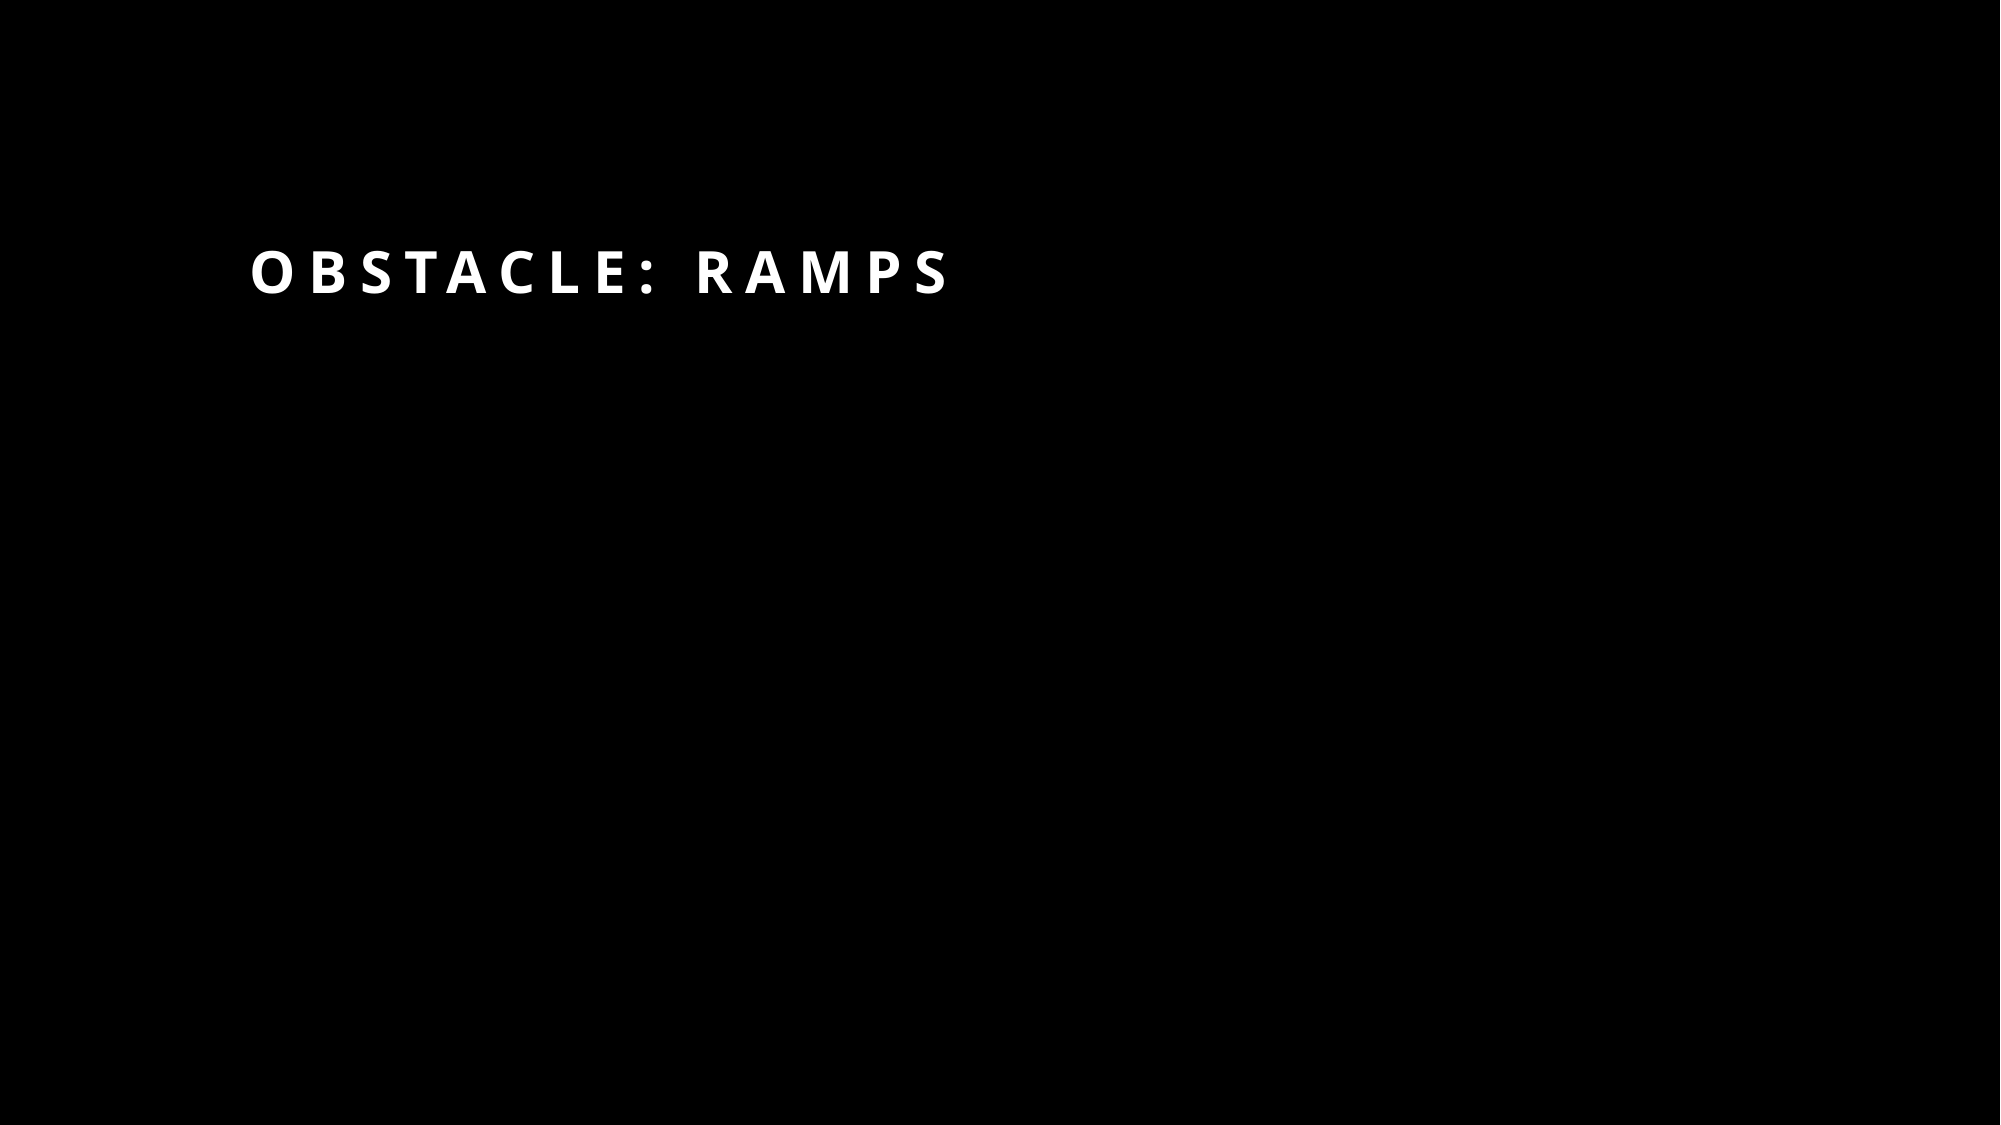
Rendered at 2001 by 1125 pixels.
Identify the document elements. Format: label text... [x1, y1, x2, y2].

title Obstacle: Ramps [234, 171, 1750, 313]
